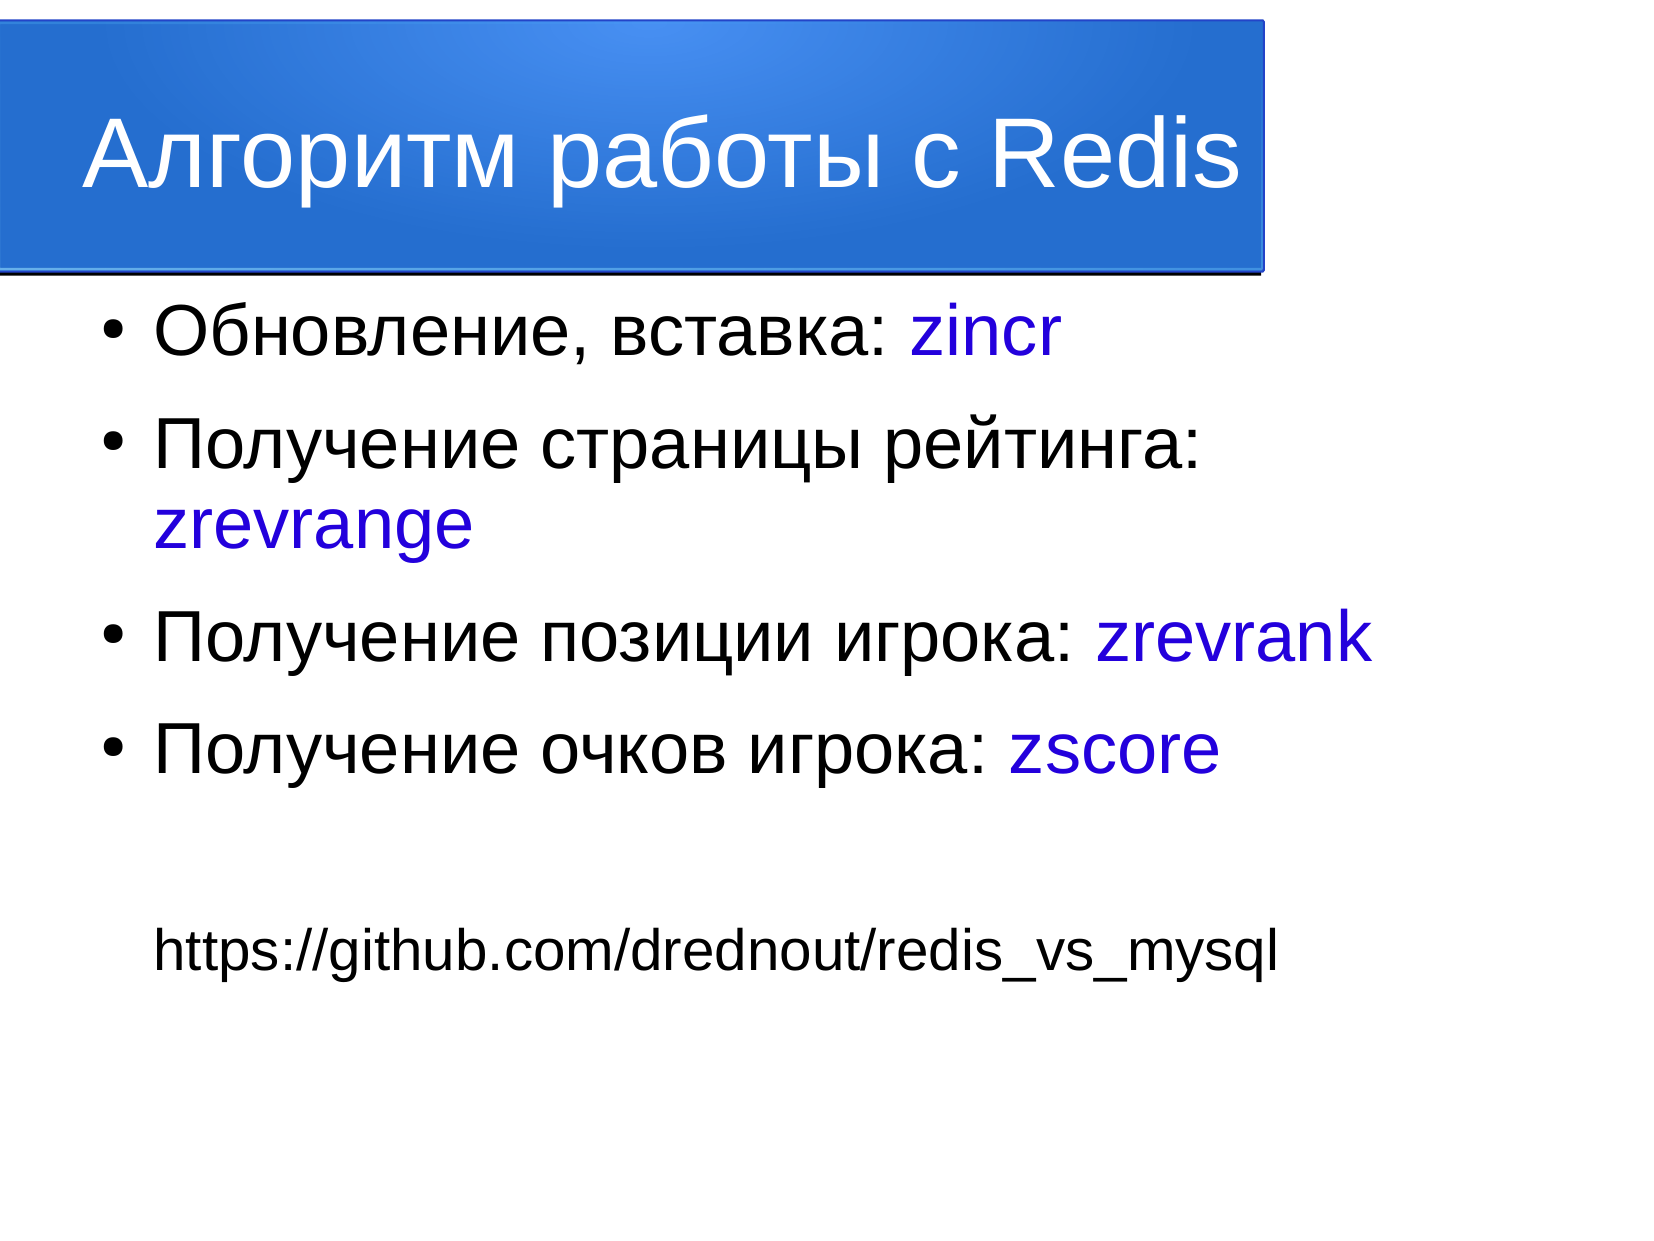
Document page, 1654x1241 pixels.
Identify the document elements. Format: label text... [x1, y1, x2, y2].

title Алгоритм работы с Redis [82, 37, 1250, 269]
list Обновление, вставка: zincr Получение страницы рейтинга: zrevrange Получение позиции игрока: zrevrank Получение очков игрока: zscore https://github.com/drednout/redis_vs_mysql [82, 290, 1538, 1063]
